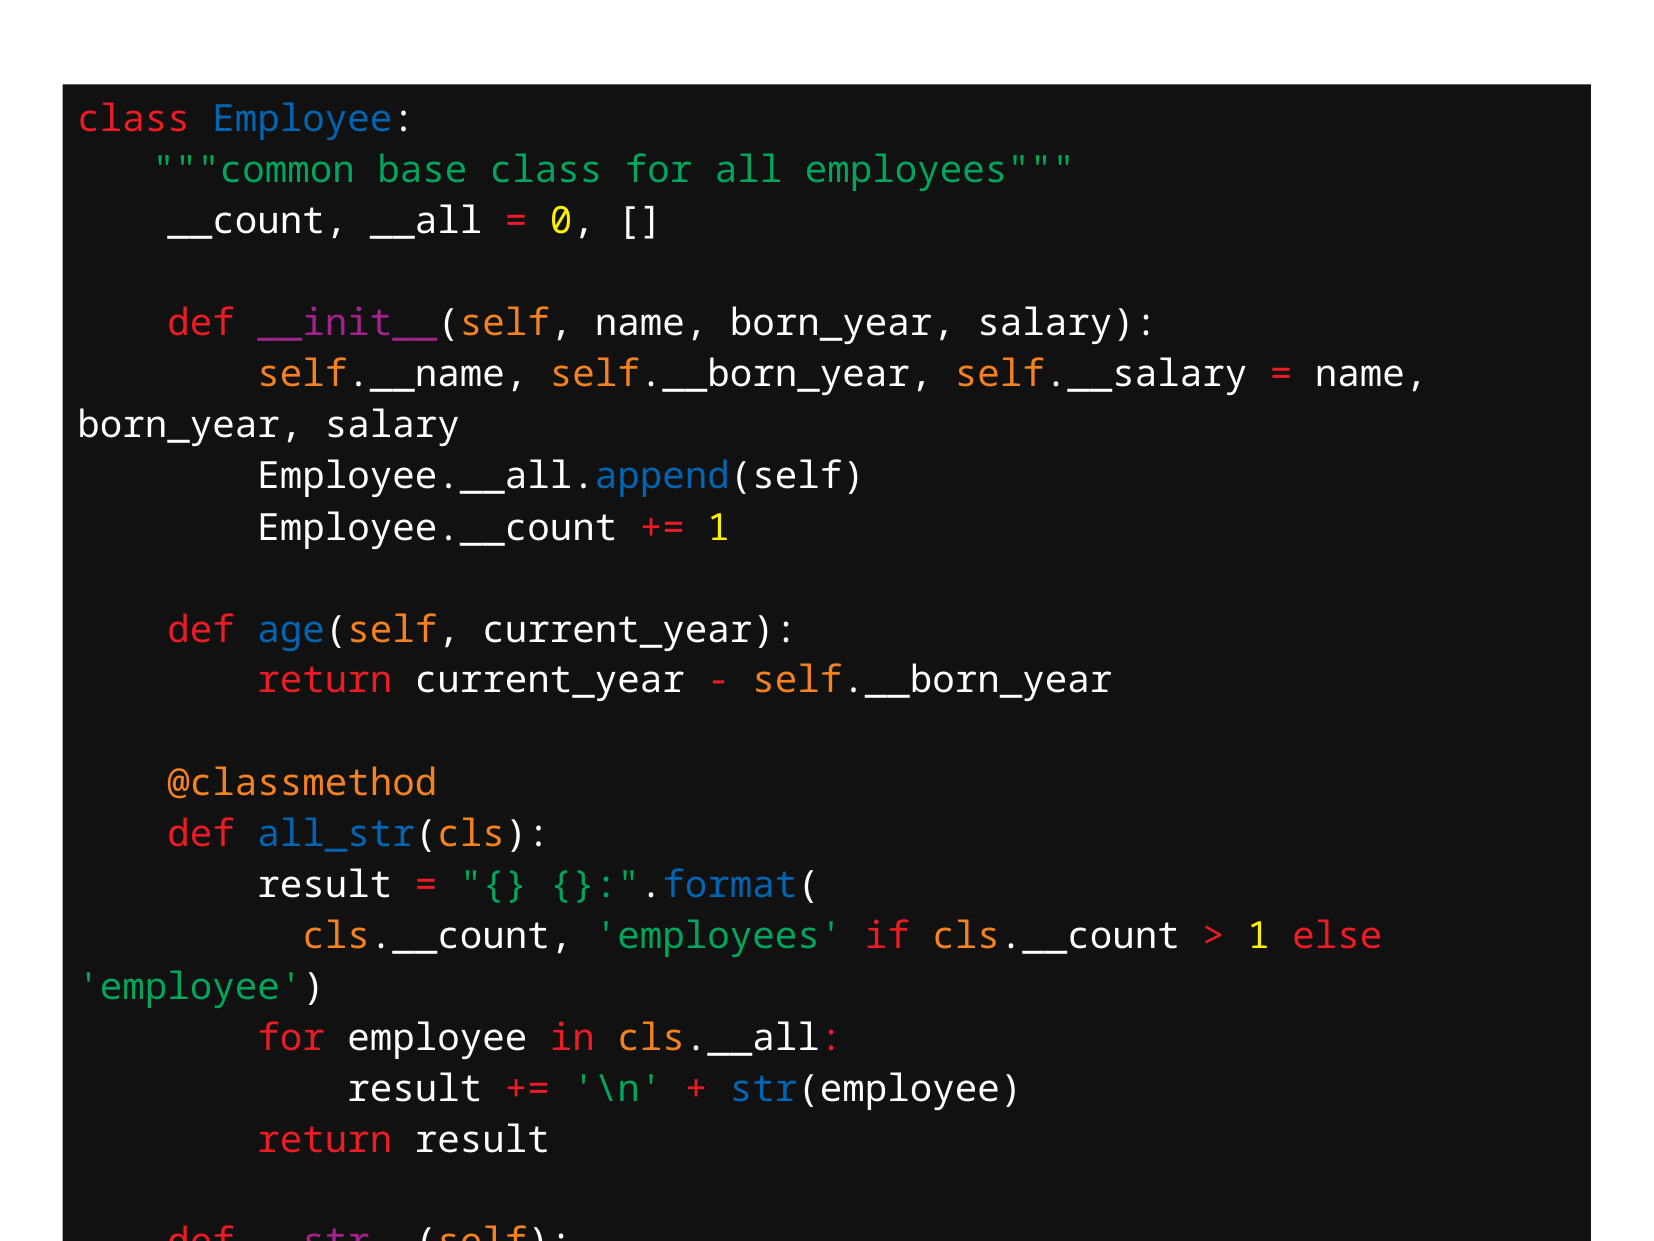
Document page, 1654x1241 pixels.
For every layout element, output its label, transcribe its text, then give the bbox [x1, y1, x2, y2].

text_box class Employee: """common base class for all employees""" __count, __all = 0, [] def __init__(self, name, born_year, salary): self.__name, self.__born_year, self.__salary = name, born_year, salary Employee.__all.append(self) Employee.__count += 1 def age(self, current_year): return current_year - self.__born_year @classmethod def all_str(cls): result = "{} {}:".format( cls.__count, 'employees' if cls.__count > 1 else 'employee') for employee in cls.__all: result += '\n' + str(employee) return result def __str__(self): return "{} born on {}, salary={}".format( self.__name, self.__born_year, self.__salary) emp1 = Employee("Abolfazl", 1996, 12345) emp2 = Employee("Sarah", 1997, 54321) print(emp1.age(2019)) print(Employee.all_str()) [62, 84, 1591, 1156]
